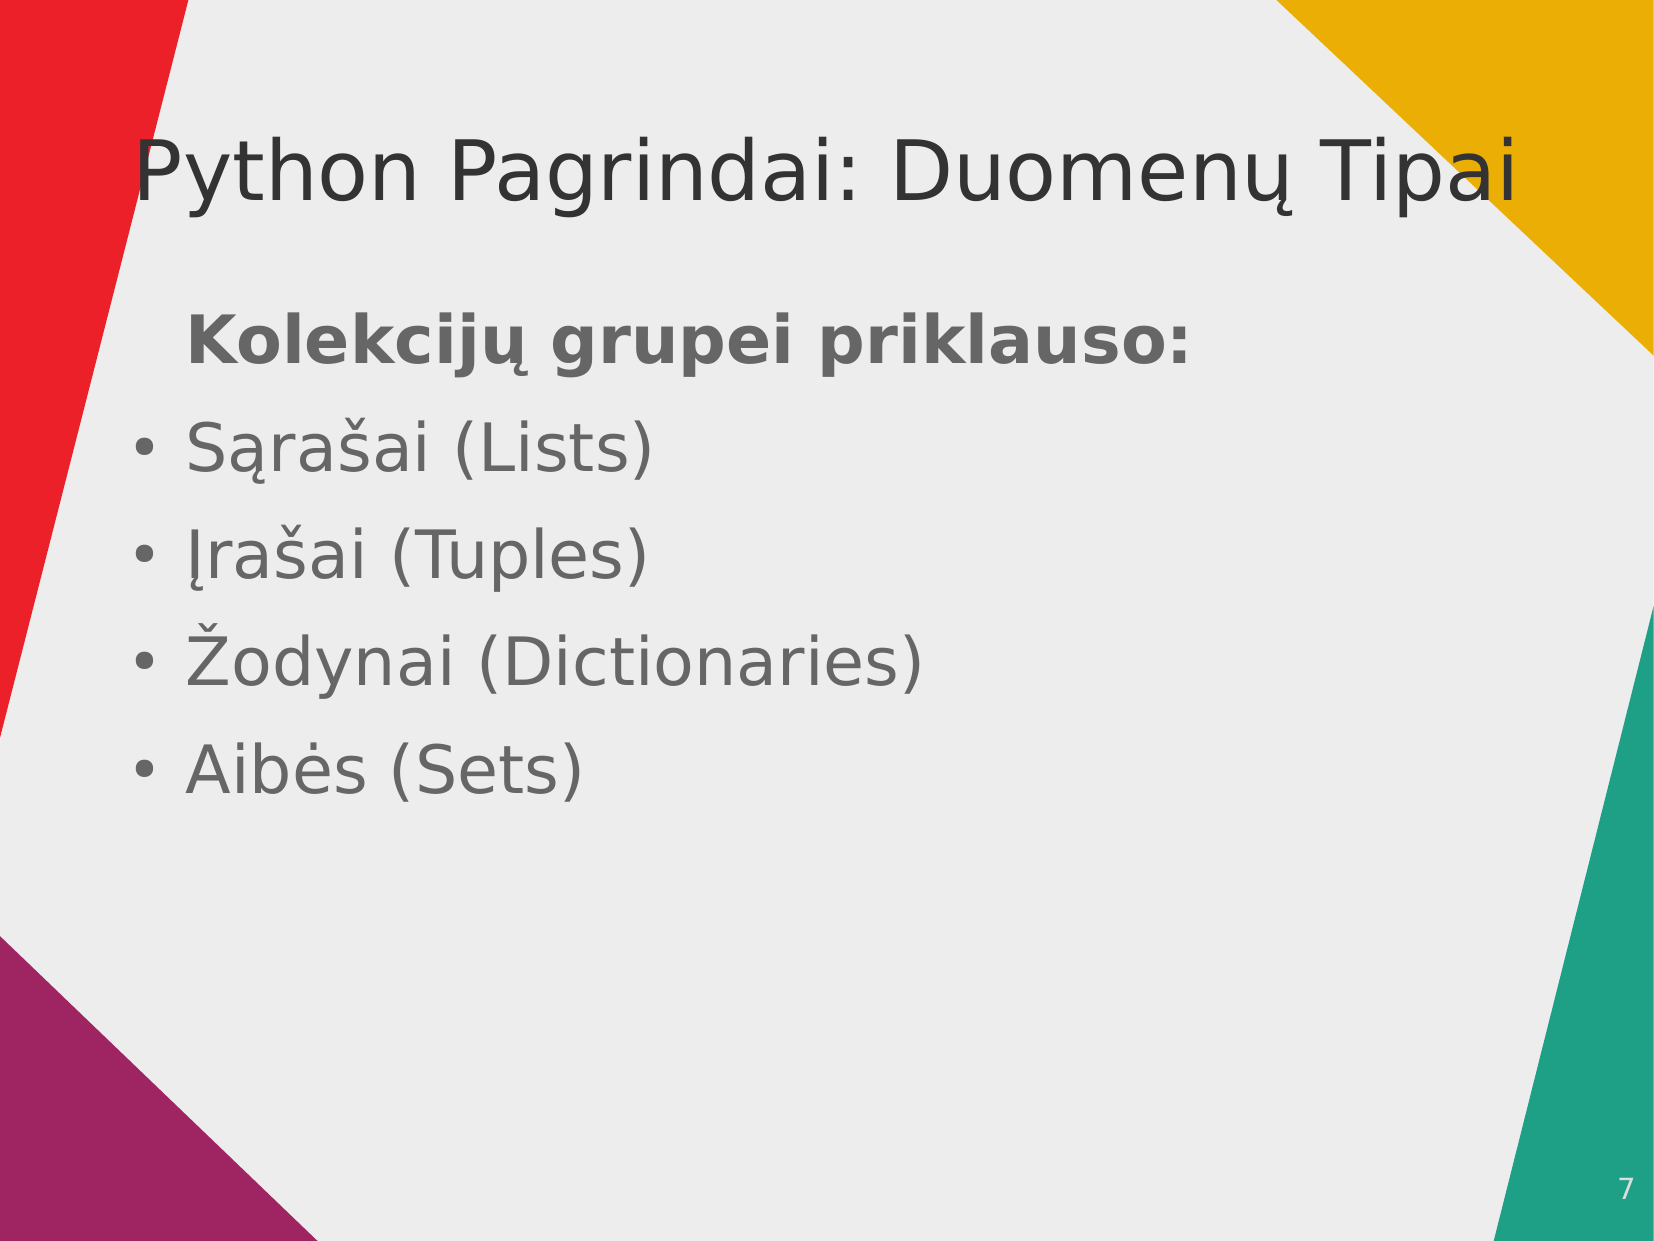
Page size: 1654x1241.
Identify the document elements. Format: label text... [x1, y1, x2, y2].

list Kolekcijų grupei priklauso: Sąrašai (Lists) Įrašai (Tuples) Žodynai (Dictionaries) Aibės (Sets) [114, 302, 1539, 1033]
title Python Pagrindai: Duomenų Tipai [114, 73, 1539, 271]
